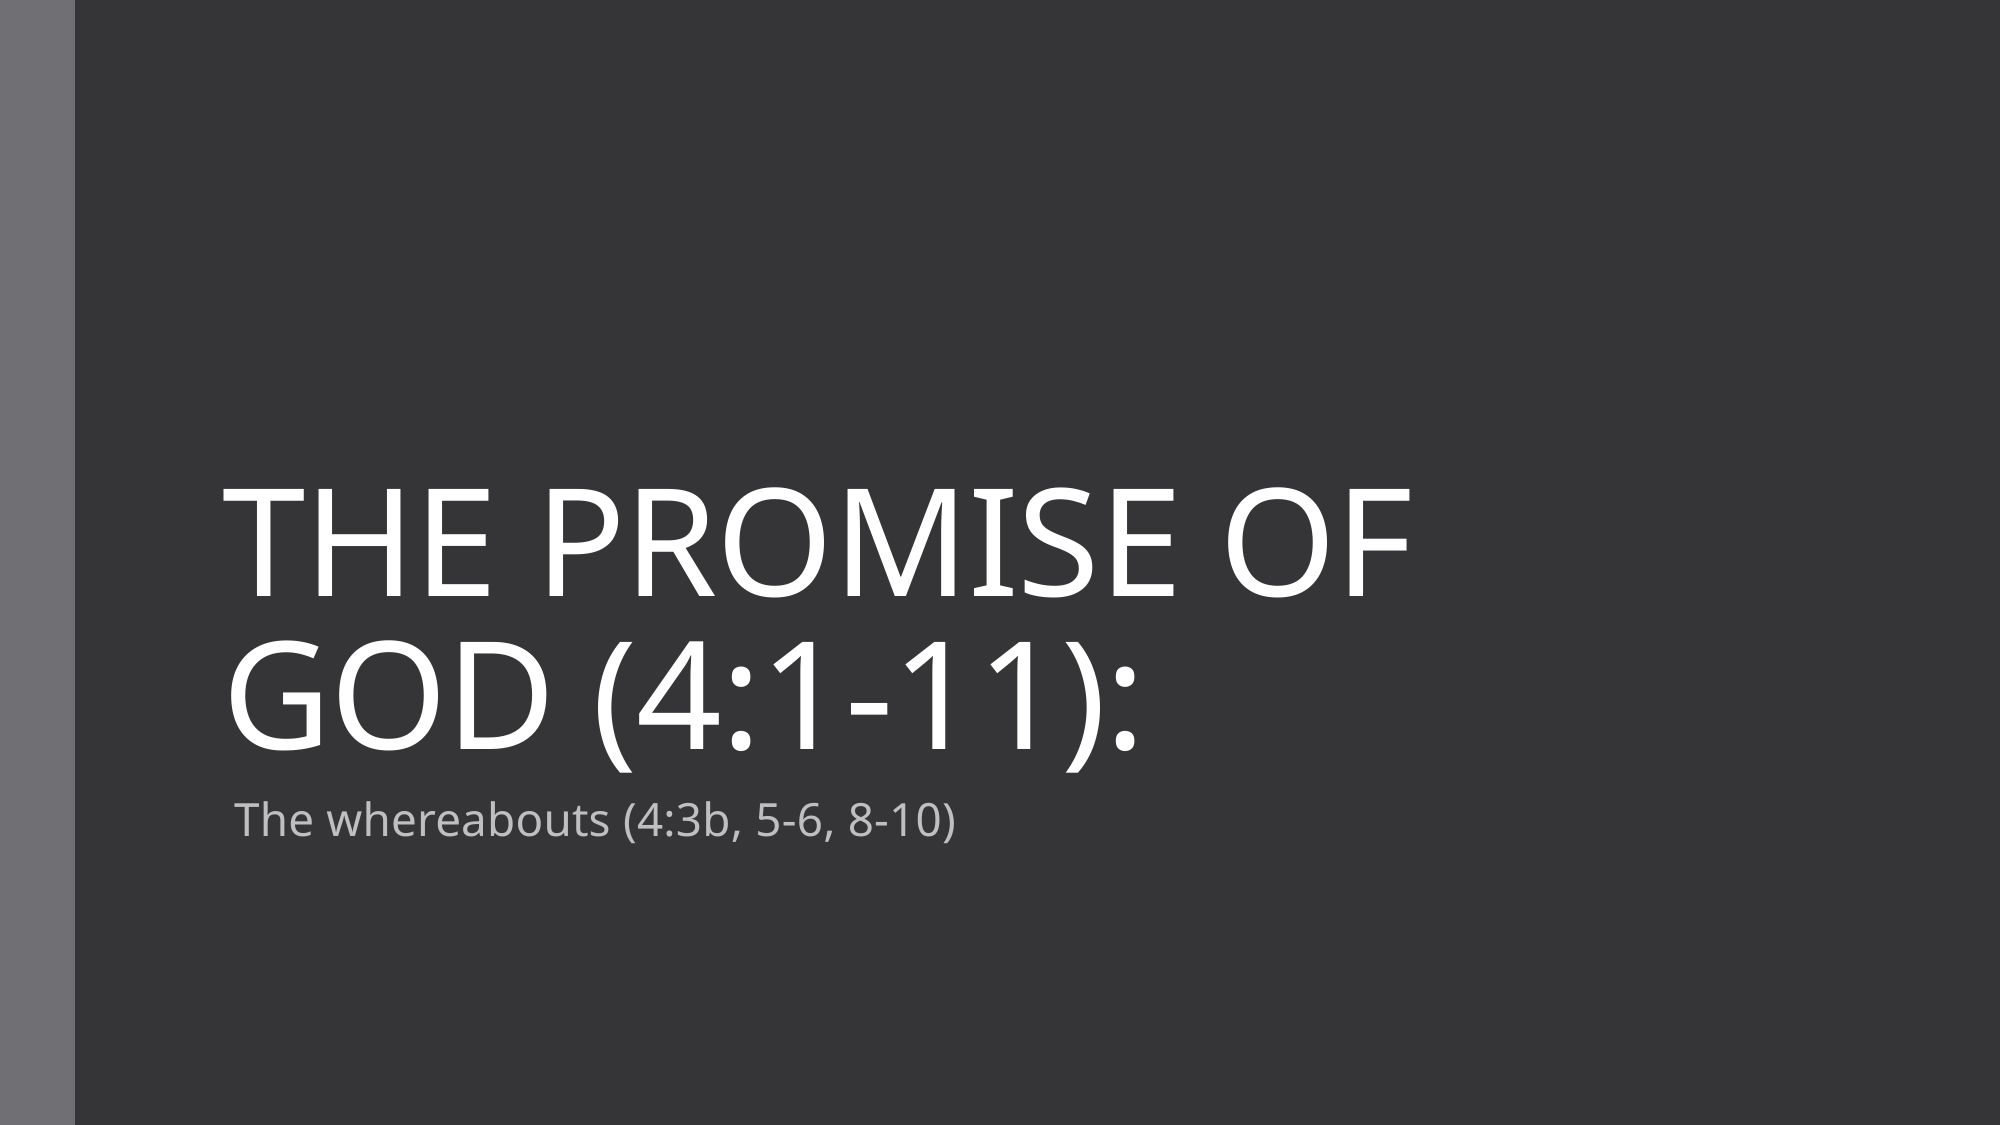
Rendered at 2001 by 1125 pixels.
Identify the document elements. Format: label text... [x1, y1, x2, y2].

title THE PROMISE OF GOD (4:1-11): [206, 124, 1752, 787]
subtitle The whereabouts (4:3b, 5-6, 8-10) [206, 787, 1752, 1066]
